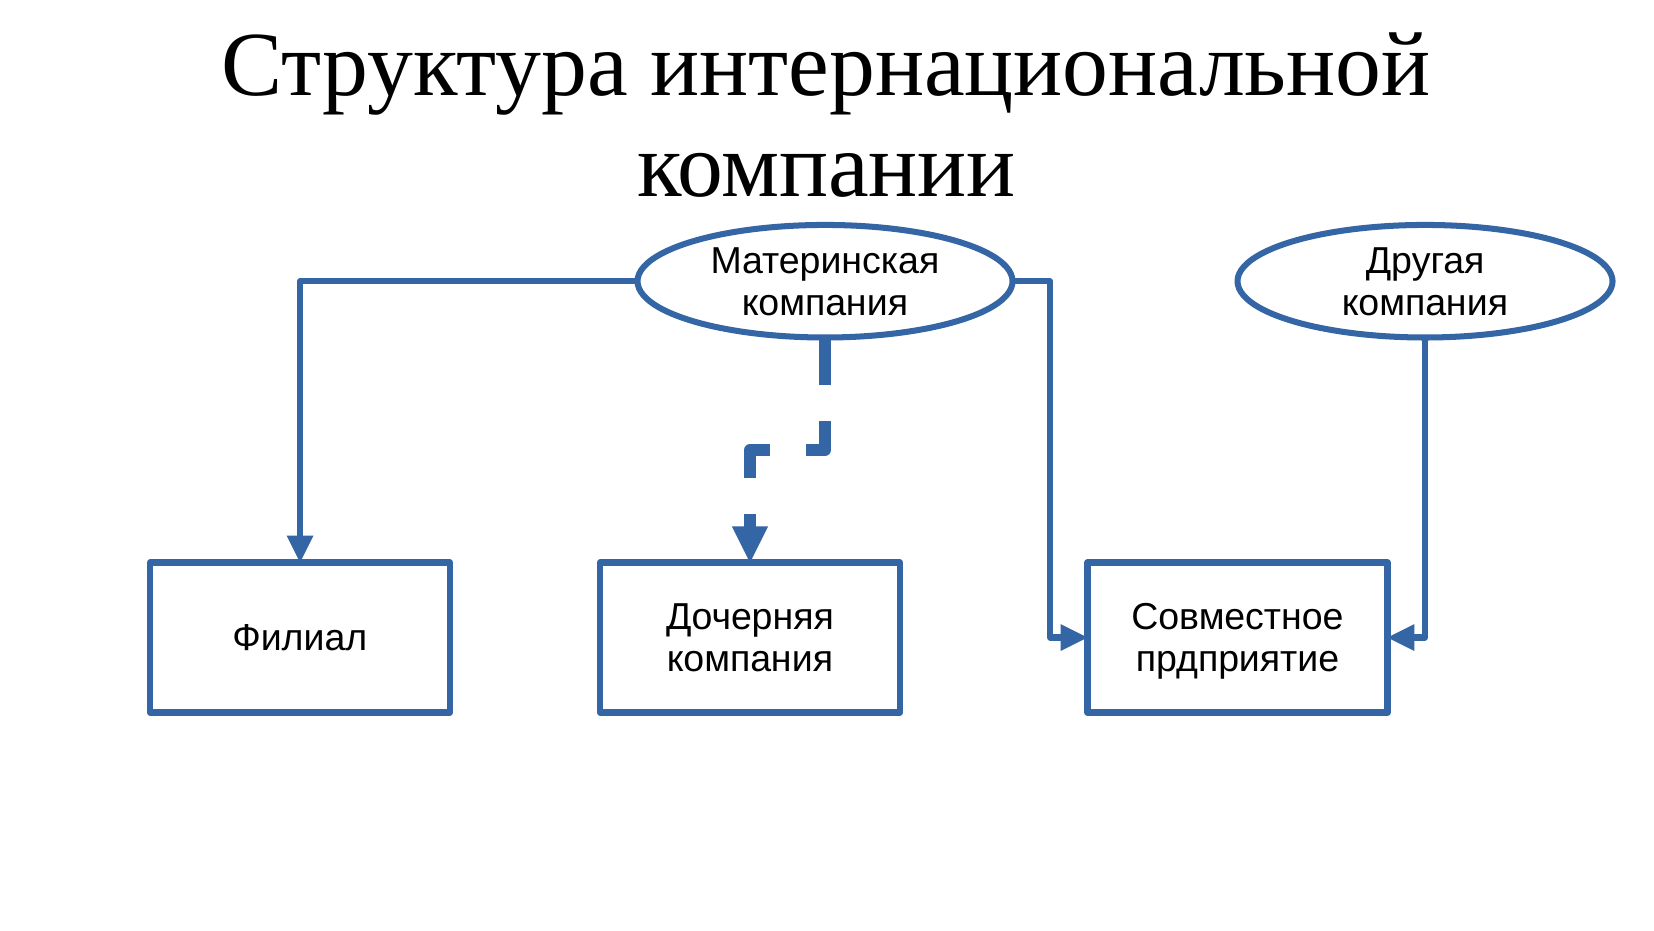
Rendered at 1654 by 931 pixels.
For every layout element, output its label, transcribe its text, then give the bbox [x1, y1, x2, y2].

text_box Филиал [150, 562, 451, 713]
title Структура интернациональной компании [82, 13, 1571, 217]
text_box Материнская компания [637, 224, 1013, 338]
text_box Дочерняя компания [600, 562, 901, 713]
text_box Совместное прдприятие [1087, 562, 1388, 713]
text_box Другая компания [1237, 224, 1613, 338]
